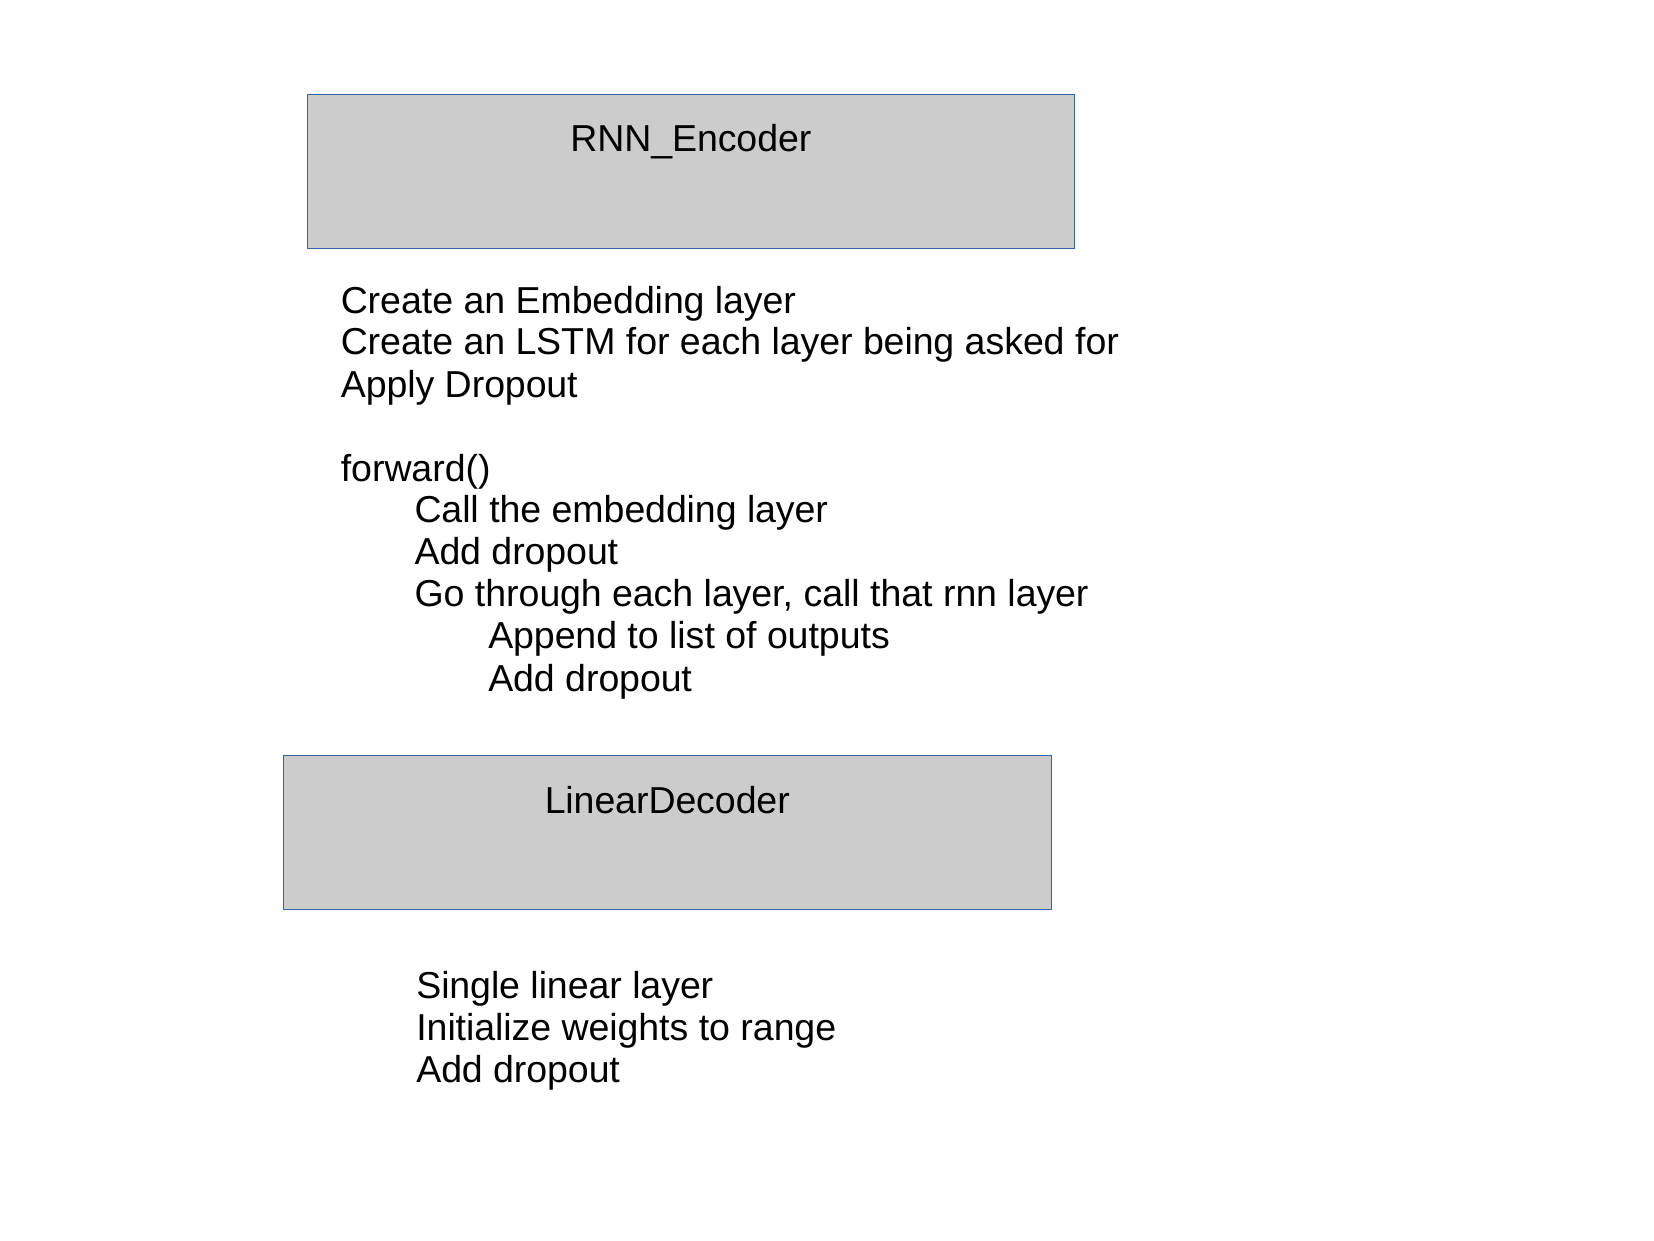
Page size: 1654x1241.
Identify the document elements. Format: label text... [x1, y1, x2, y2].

text_box RNN_Encoder [307, 94, 1075, 249]
text_box Single linear layer Initialize weights to range Add dropout [401, 956, 852, 1098]
text_box LinearDecoder [283, 755, 1052, 910]
text_box Create an Embedding layer Create an LSTM for each layer being asked for Apply Dropout forward() Call the embedding layer Add dropout Go through each layer, call that rnn layer Append to list of outputs Add dropout [325, 271, 1134, 707]
